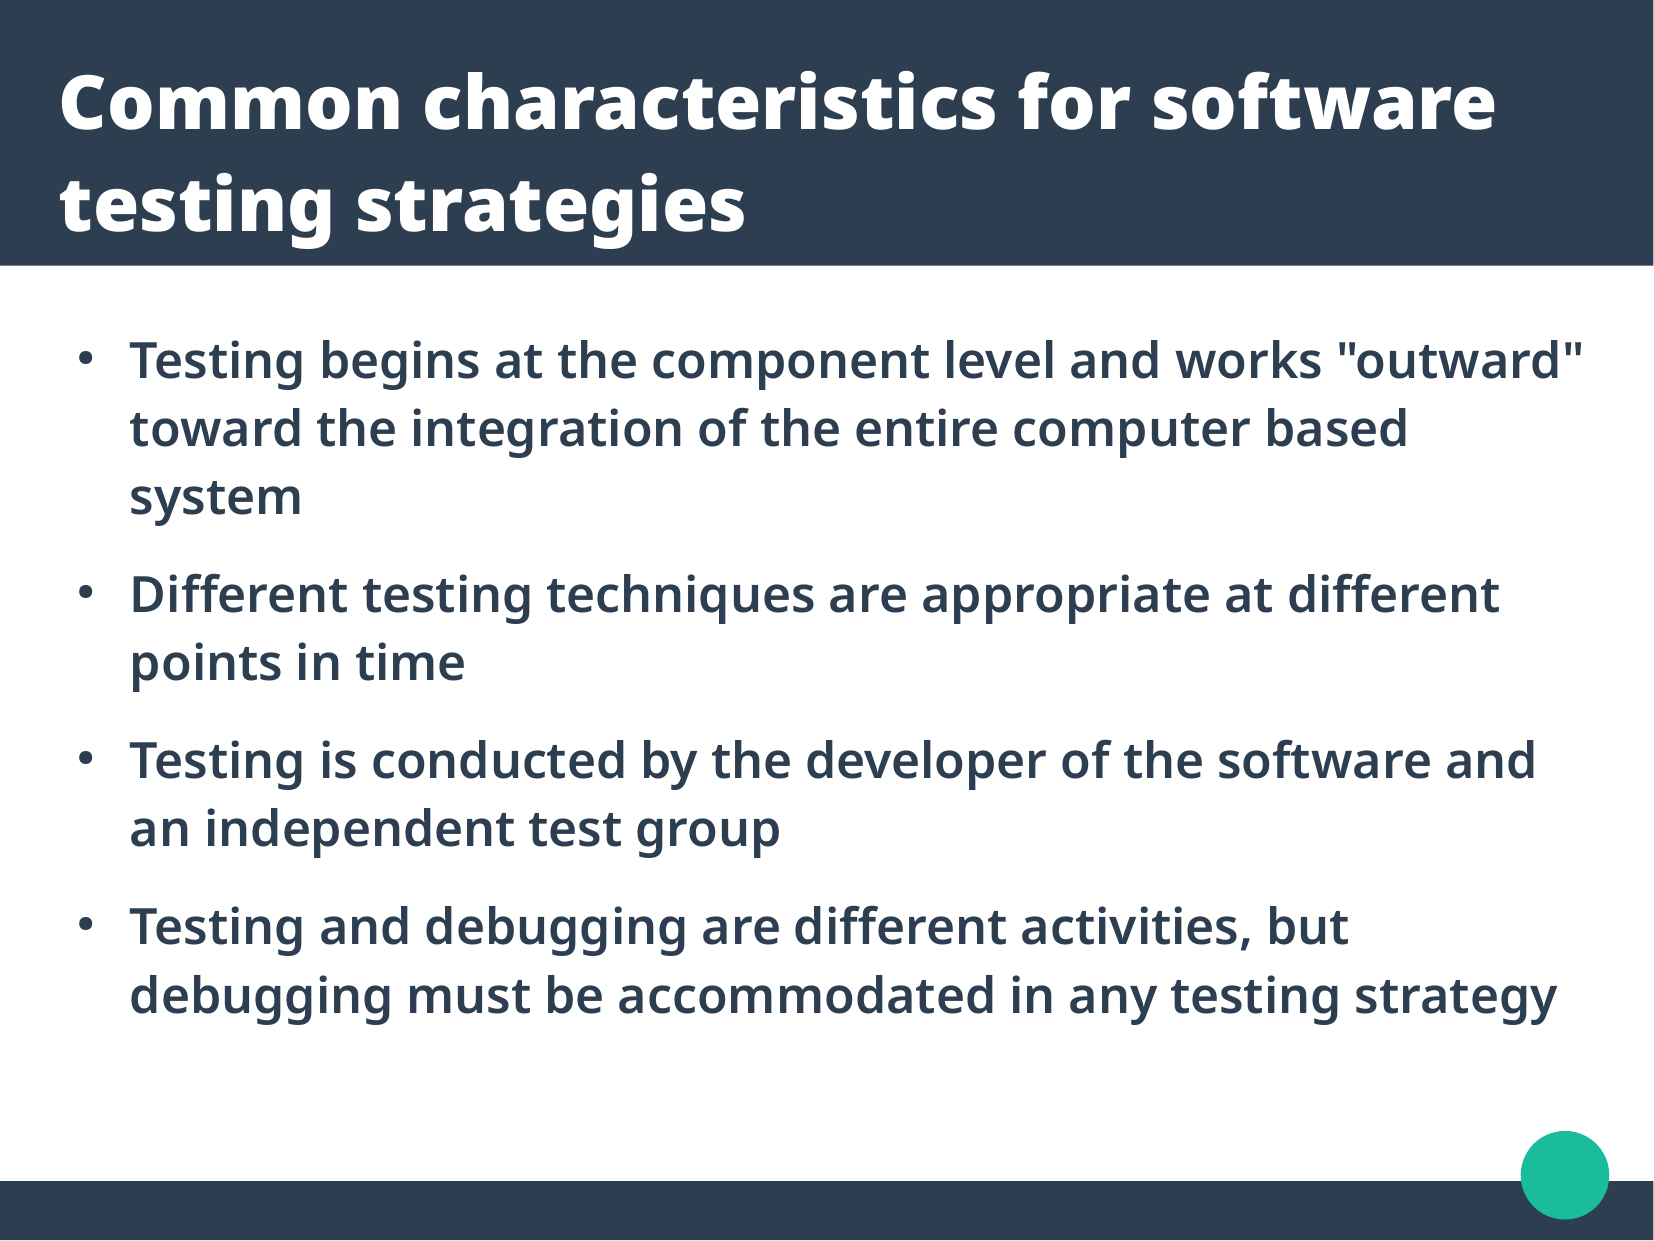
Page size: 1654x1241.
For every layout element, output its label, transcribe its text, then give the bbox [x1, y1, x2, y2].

list Testing begins at the component level and works "outward" toward the integration of the entire computer based system Different testing techniques are appropriate at different points in time Testing is conducted by the developer of the software and an independent test group Testing and debugging are different activities, but debugging must be accommodated in any testing strategy [59, 324, 1595, 1152]
title Common characteristics for software testing strategies [59, 49, 1595, 207]
